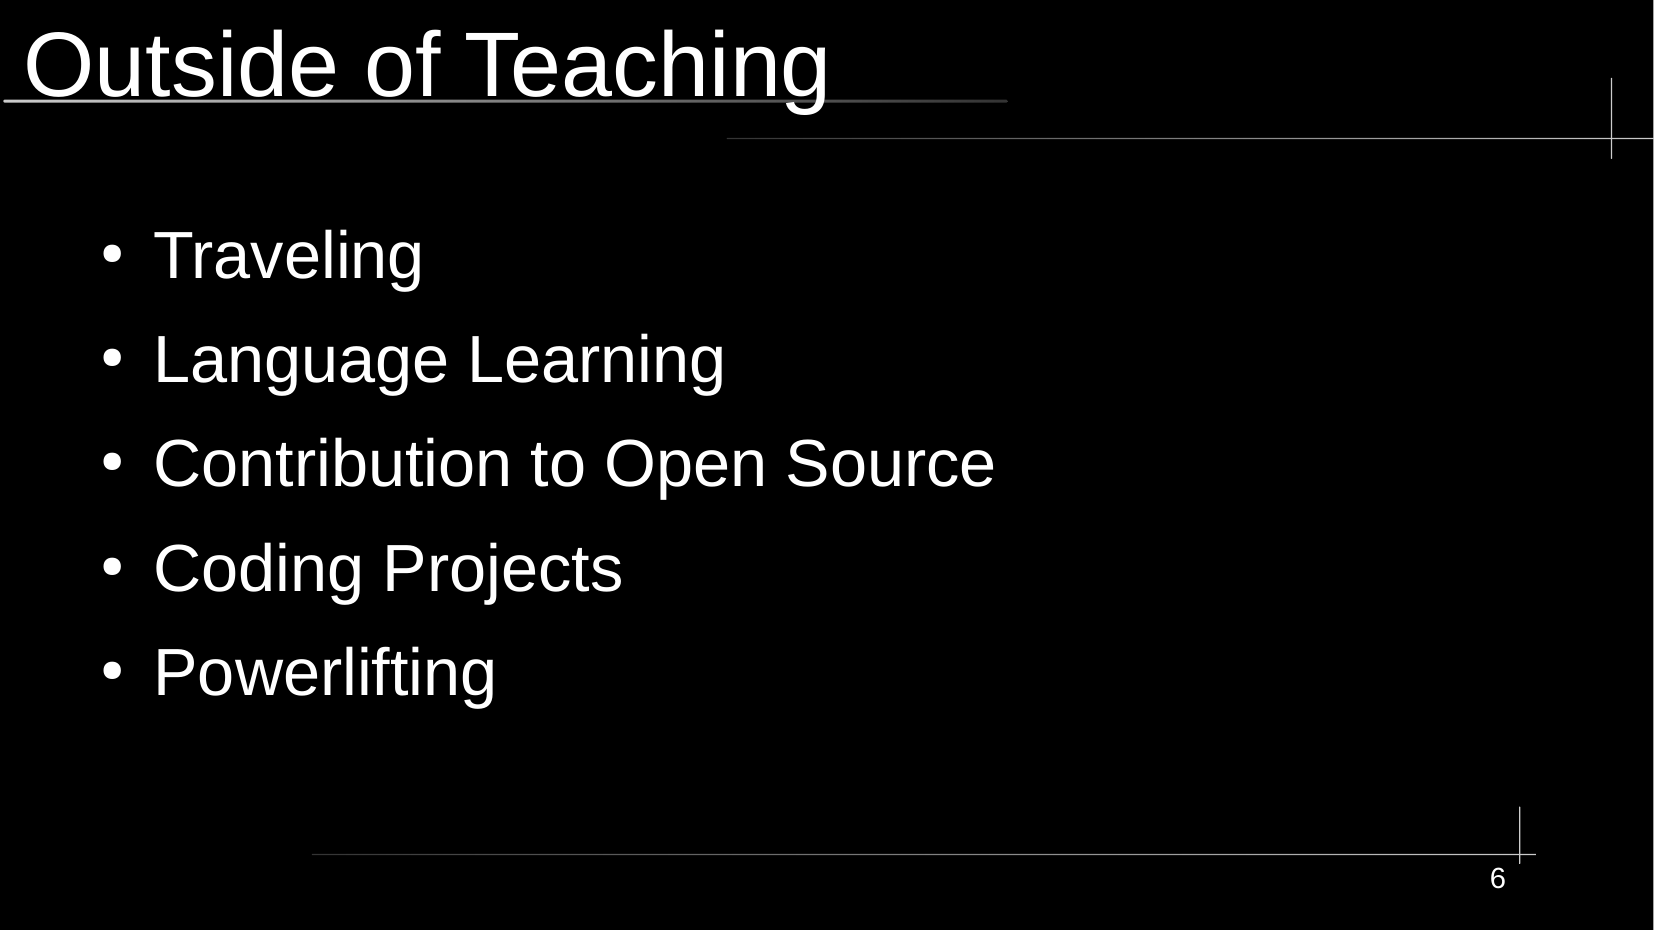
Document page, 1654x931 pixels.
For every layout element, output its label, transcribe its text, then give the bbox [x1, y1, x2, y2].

title Outside of Teaching [23, 11, 1589, 119]
list Traveling Language Learning Contribution to Open Source Coding Projects Powerlifting [82, 217, 1571, 851]
